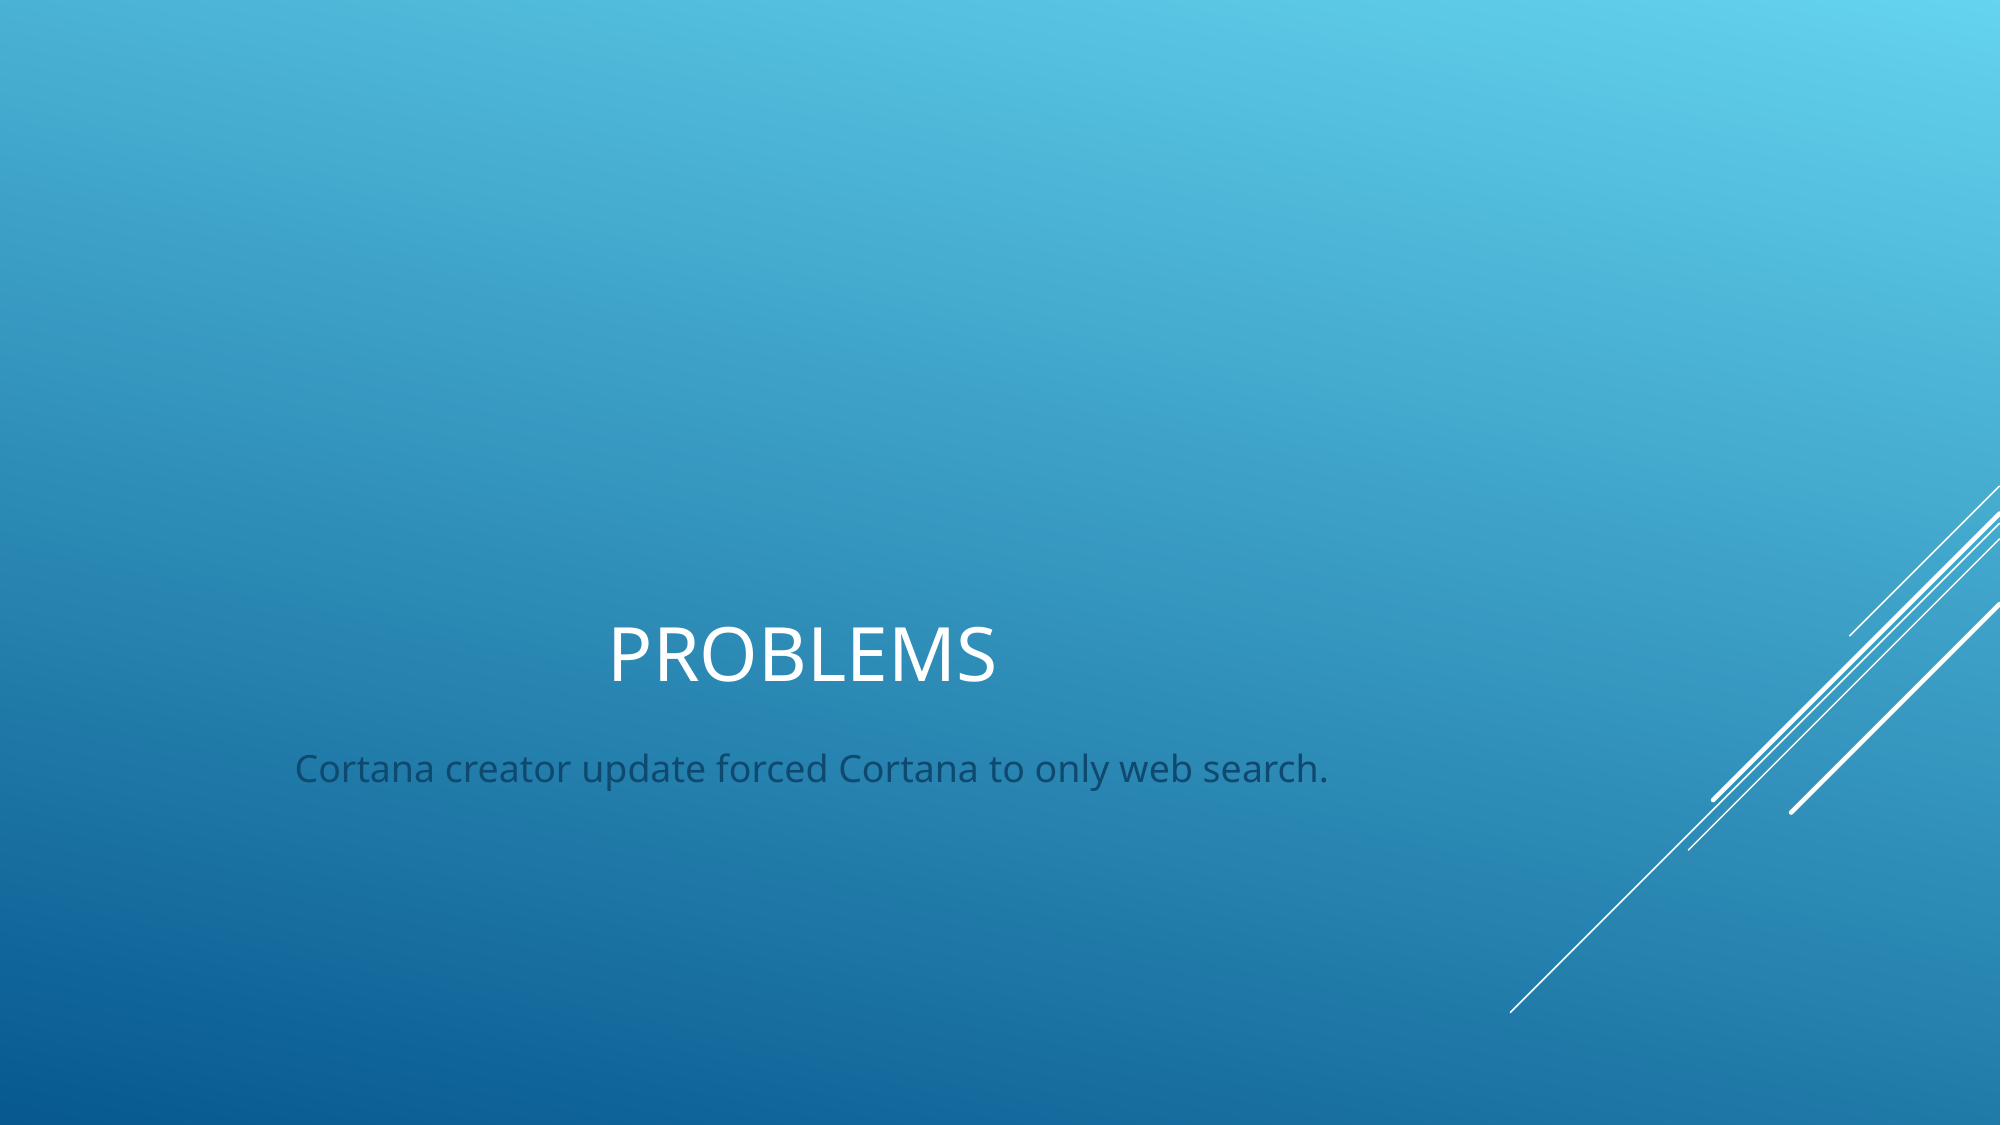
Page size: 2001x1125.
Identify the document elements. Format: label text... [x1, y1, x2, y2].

title Problems [300, 141, 1701, 516]
list Cortana creator update forced Cortana to only web search. [300, 562, 1701, 809]
